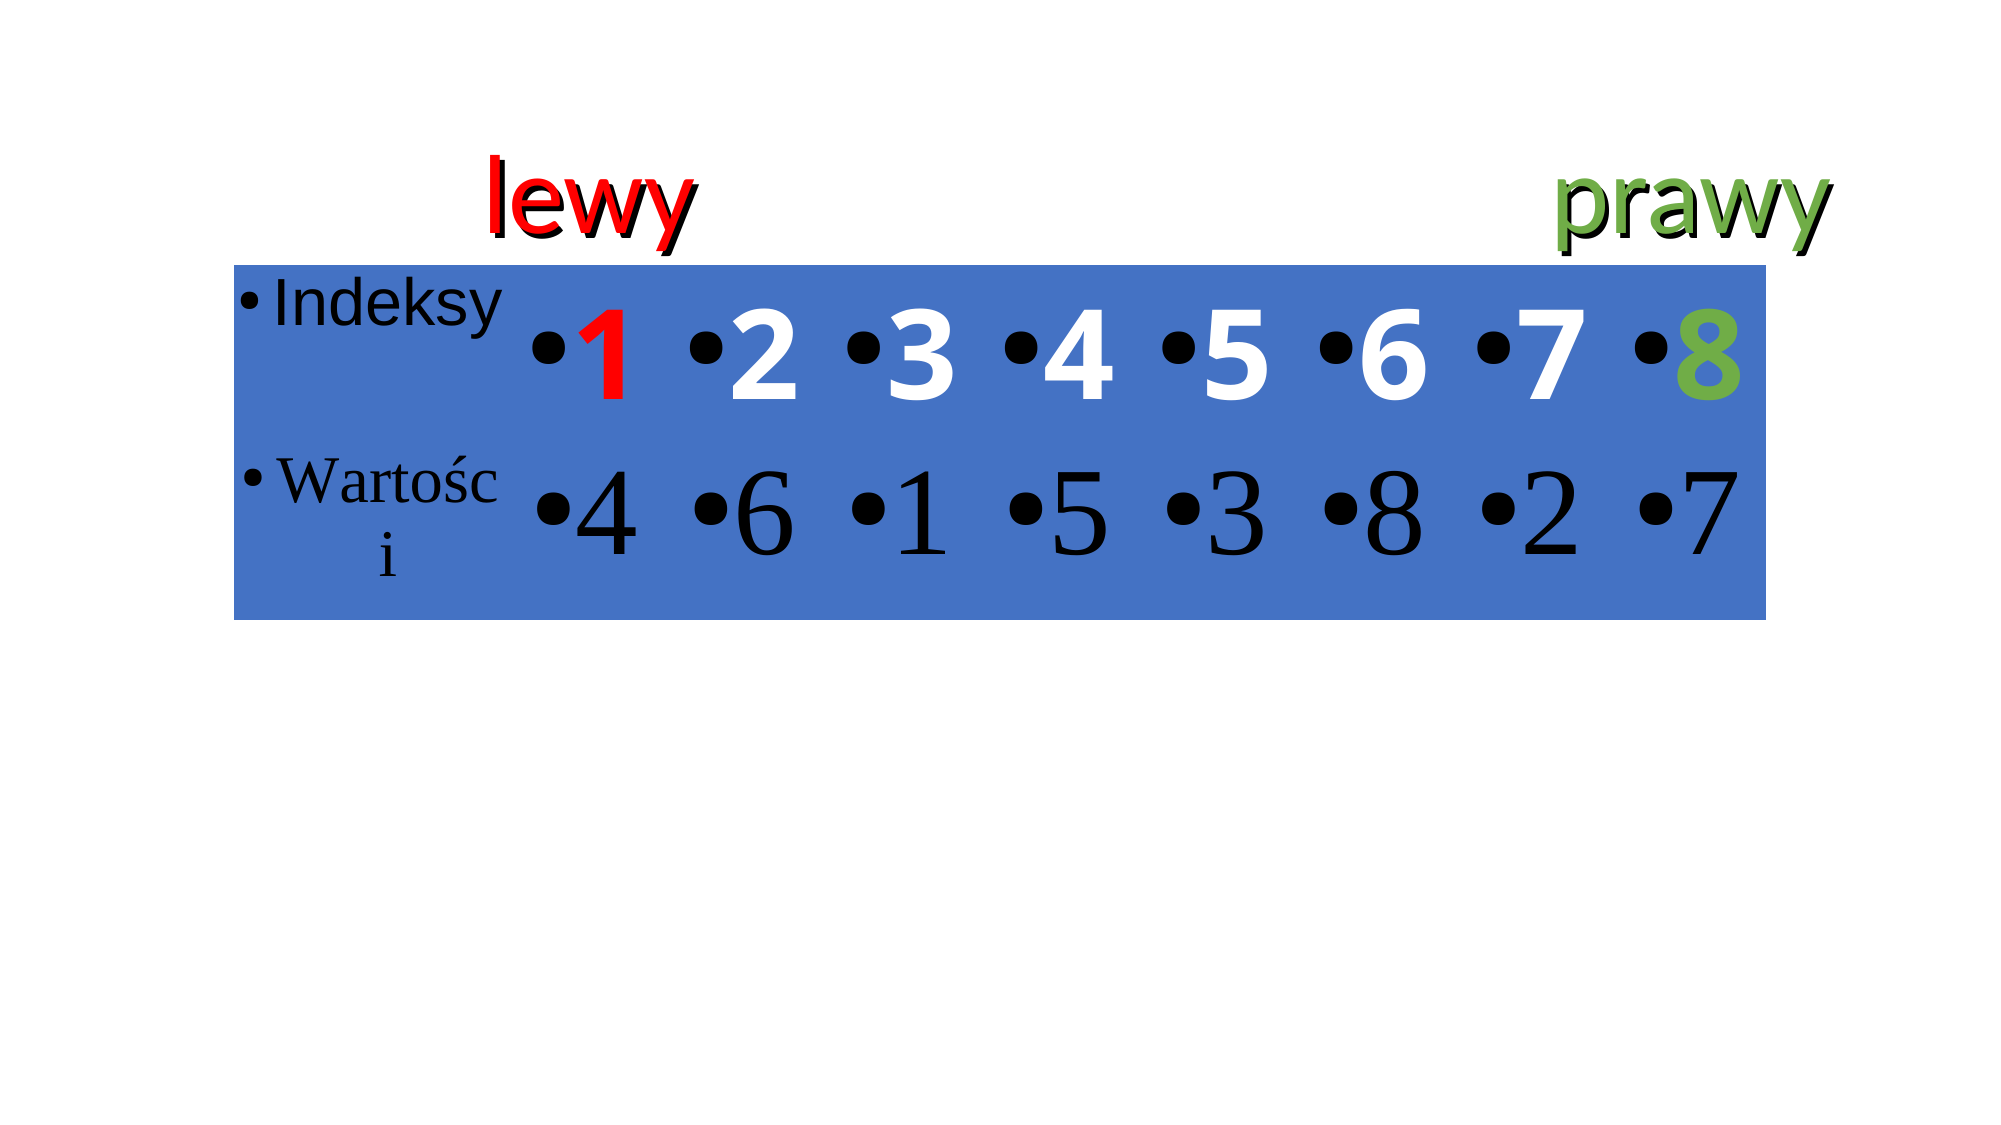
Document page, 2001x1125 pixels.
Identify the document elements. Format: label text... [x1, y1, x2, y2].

table_header 2 [663, 265, 821, 443]
table_cell 6 [663, 443, 821, 620]
table_cell 8 [1293, 443, 1451, 620]
table_header 7 [1451, 265, 1608, 443]
table_header 6 [1293, 265, 1451, 443]
table_cell 5 [978, 443, 1136, 620]
table_header 4 [978, 265, 1136, 443]
table_header 5 [1136, 265, 1293, 443]
text_box lewy [468, 114, 711, 264]
table_header 8 [1608, 265, 1766, 443]
table_header 1 [506, 265, 663, 443]
table_cell 1 [821, 443, 978, 620]
table_cell 4 [506, 443, 663, 620]
table_cell 2 [1451, 443, 1608, 620]
table_cell 7 [1608, 443, 1766, 620]
table_header Indeksy [234, 265, 506, 443]
table_cell 3 [1136, 443, 1293, 620]
table_cell Wartości [234, 443, 506, 620]
table_header 3 [821, 265, 978, 443]
text_box prawy [1535, 114, 1846, 264]
